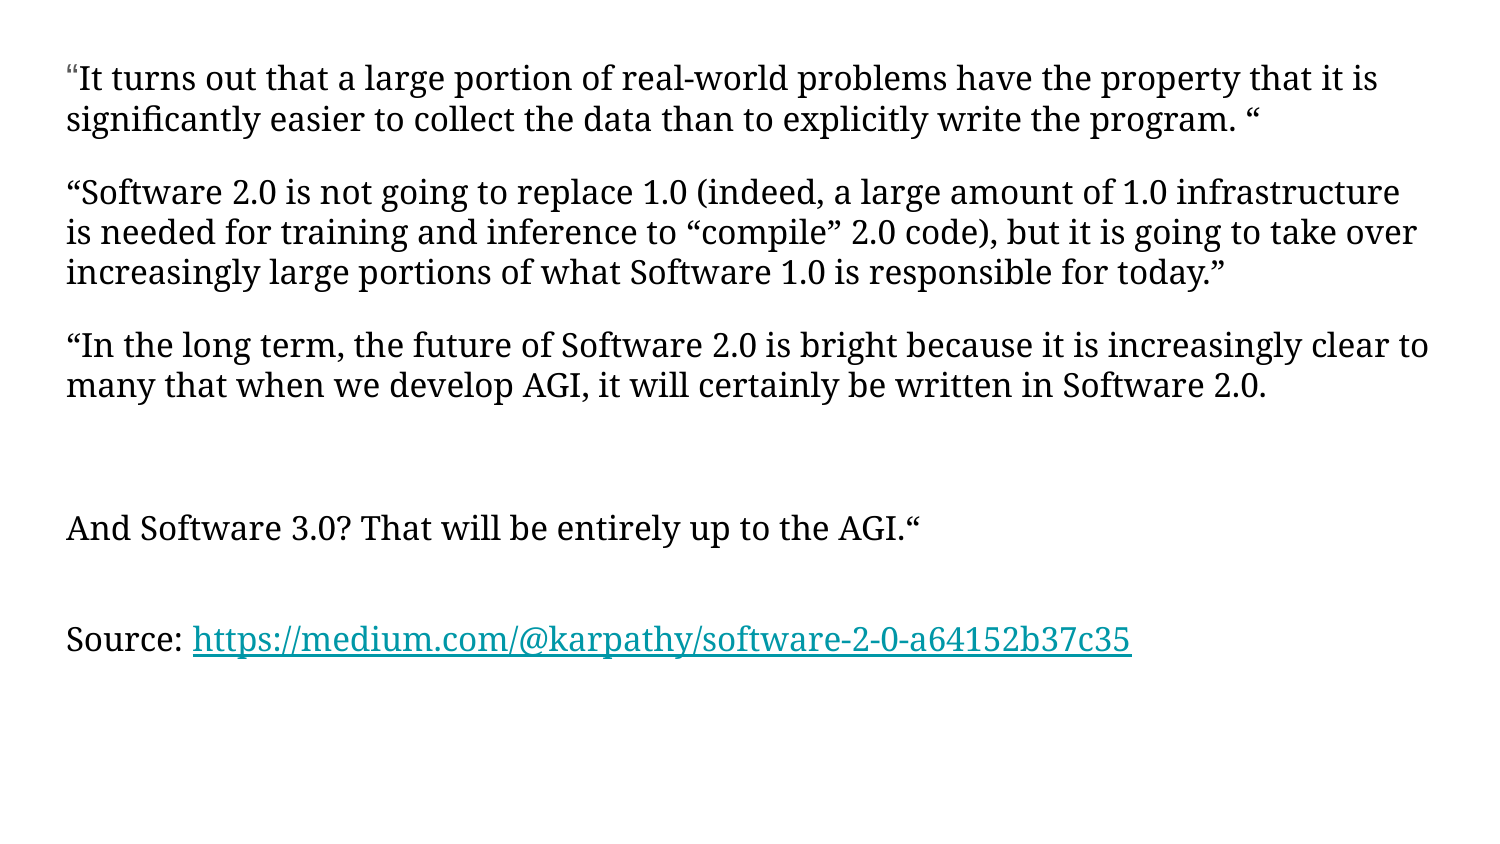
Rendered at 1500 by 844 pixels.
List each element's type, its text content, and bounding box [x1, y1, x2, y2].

list “It turns out that a large portion of real-world problems have the property that it is significantly easier to collect the data than to explicitly write the program. “ “Software 2.0 is not going to replace 1.0 (indeed, a large amount of 1.0 infrastructure is needed for training and inference to “compile” 2.0 code), but it is going to take over increasingly large portions of what Software 1.0 is responsible for today.” “In the long term, the future of Software 2.0 is bright because it is increasingly clear to many that when we develop AGI, it will certainly be written in Software 2.0. And Software 3.0? That will be entirely up to the AGI.“ Source: https://medium.com/@karpathy/software-2-0-a64152b37c35 [51, 38, 1449, 750]
